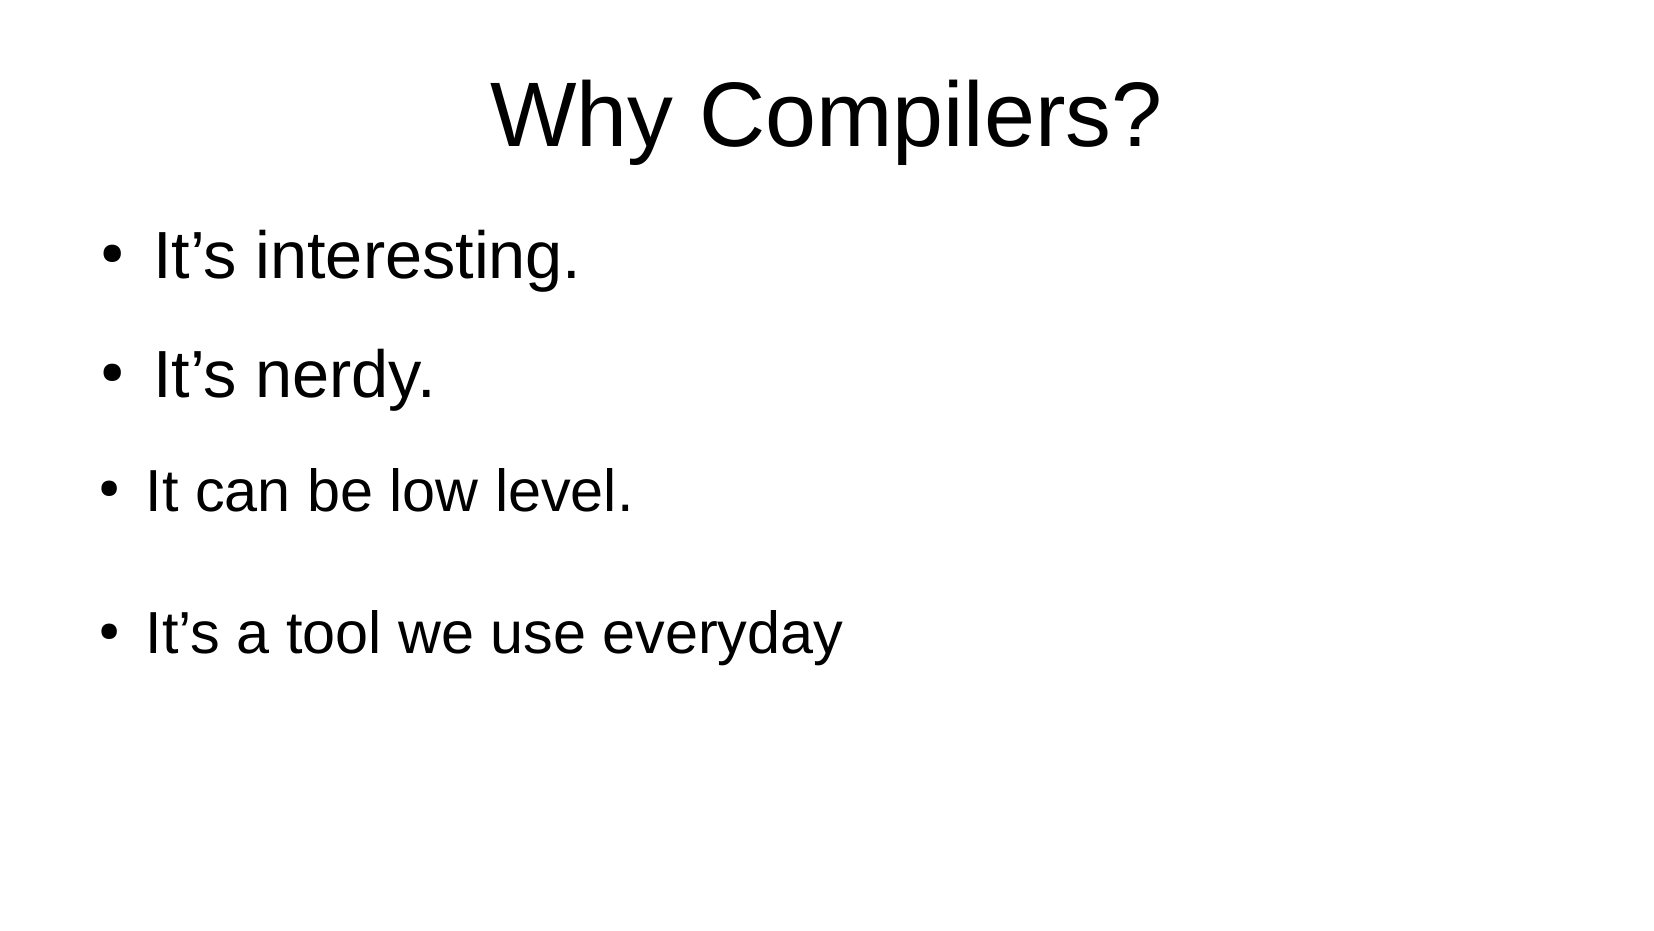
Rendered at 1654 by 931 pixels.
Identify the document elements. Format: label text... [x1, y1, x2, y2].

list It’s nerdy. [82, 337, 638, 458]
list It’s a tool we use everyday [82, 600, 901, 720]
title Why Compilers? [82, 37, 1571, 193]
list It can be low level. [82, 457, 676, 578]
list It’s interesting. [82, 217, 638, 337]
